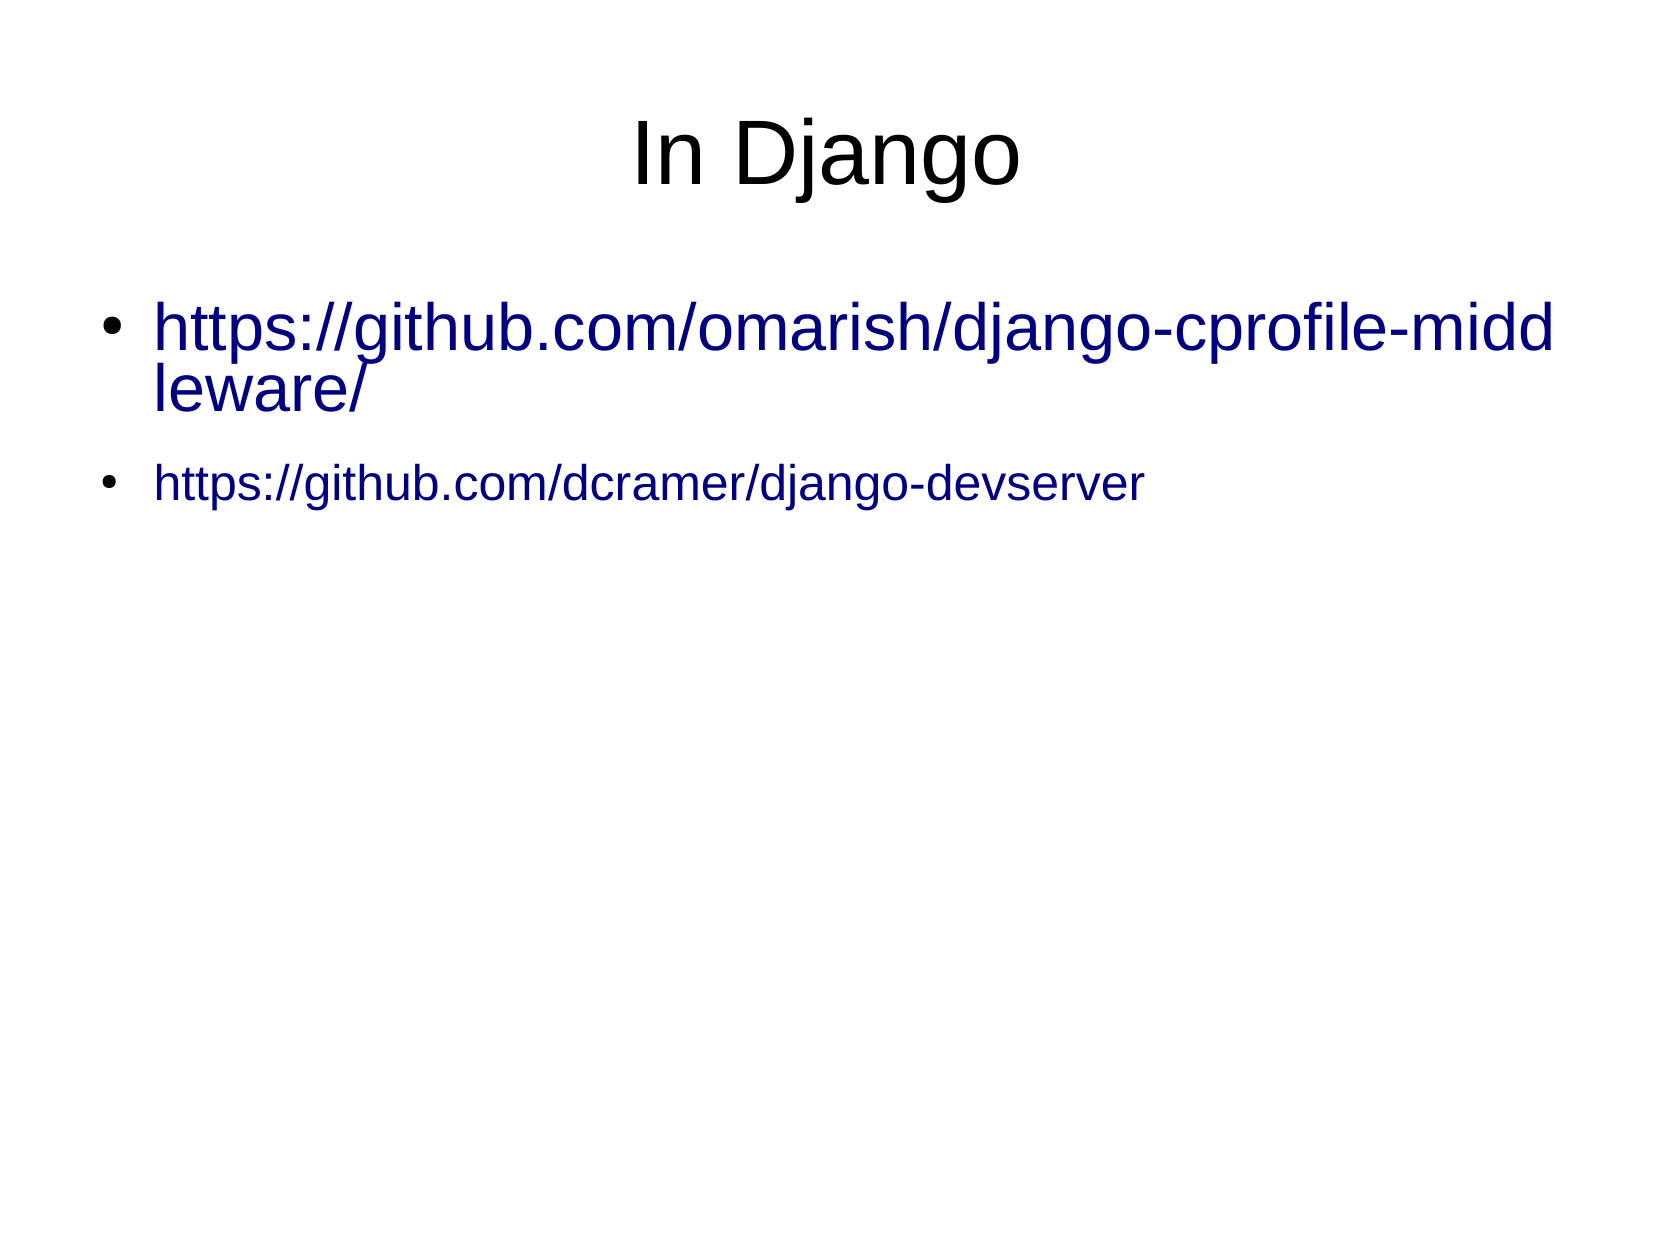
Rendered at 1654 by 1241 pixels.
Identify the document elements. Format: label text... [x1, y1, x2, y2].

title In Django [82, 49, 1571, 257]
list https://github.com/omarish/django-cprofile-middleware/ https://github.com/dcramer/django-devserver [82, 290, 1571, 634]
